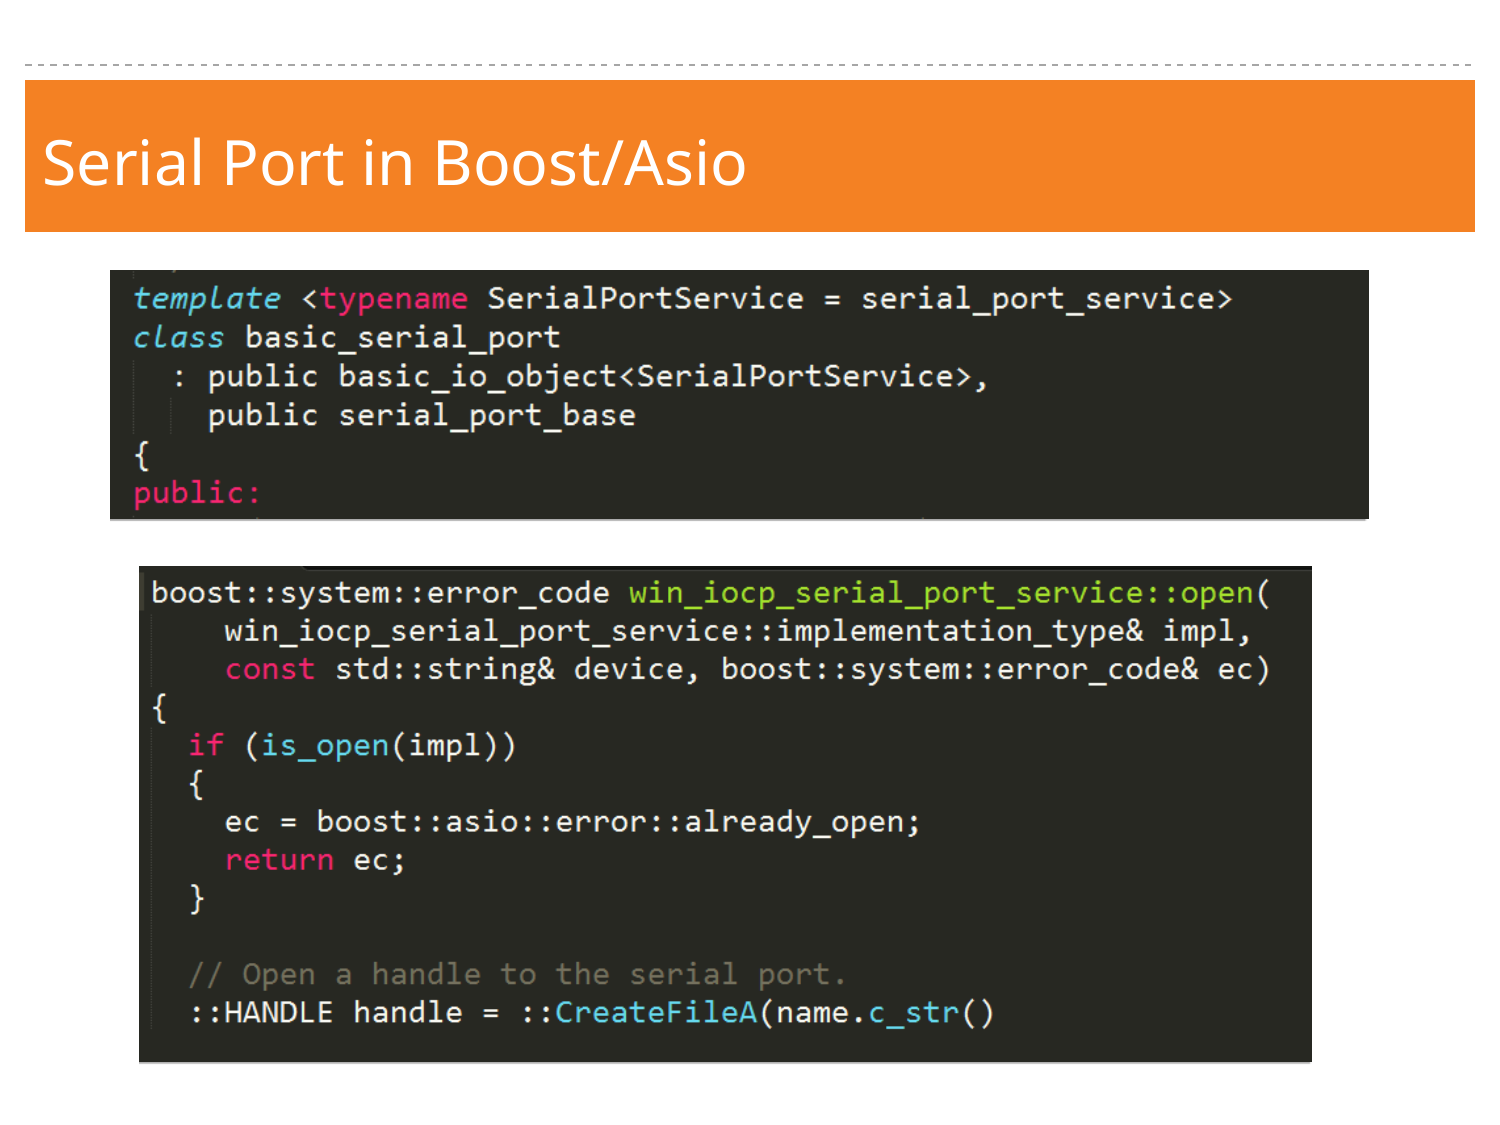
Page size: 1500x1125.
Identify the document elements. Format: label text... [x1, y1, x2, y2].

picture [110, 270, 1369, 519]
picture [139, 566, 1312, 1062]
text_box Serial Port in Boost/Asio [27, 108, 1473, 231]
text_box [25, 80, 1475, 232]
